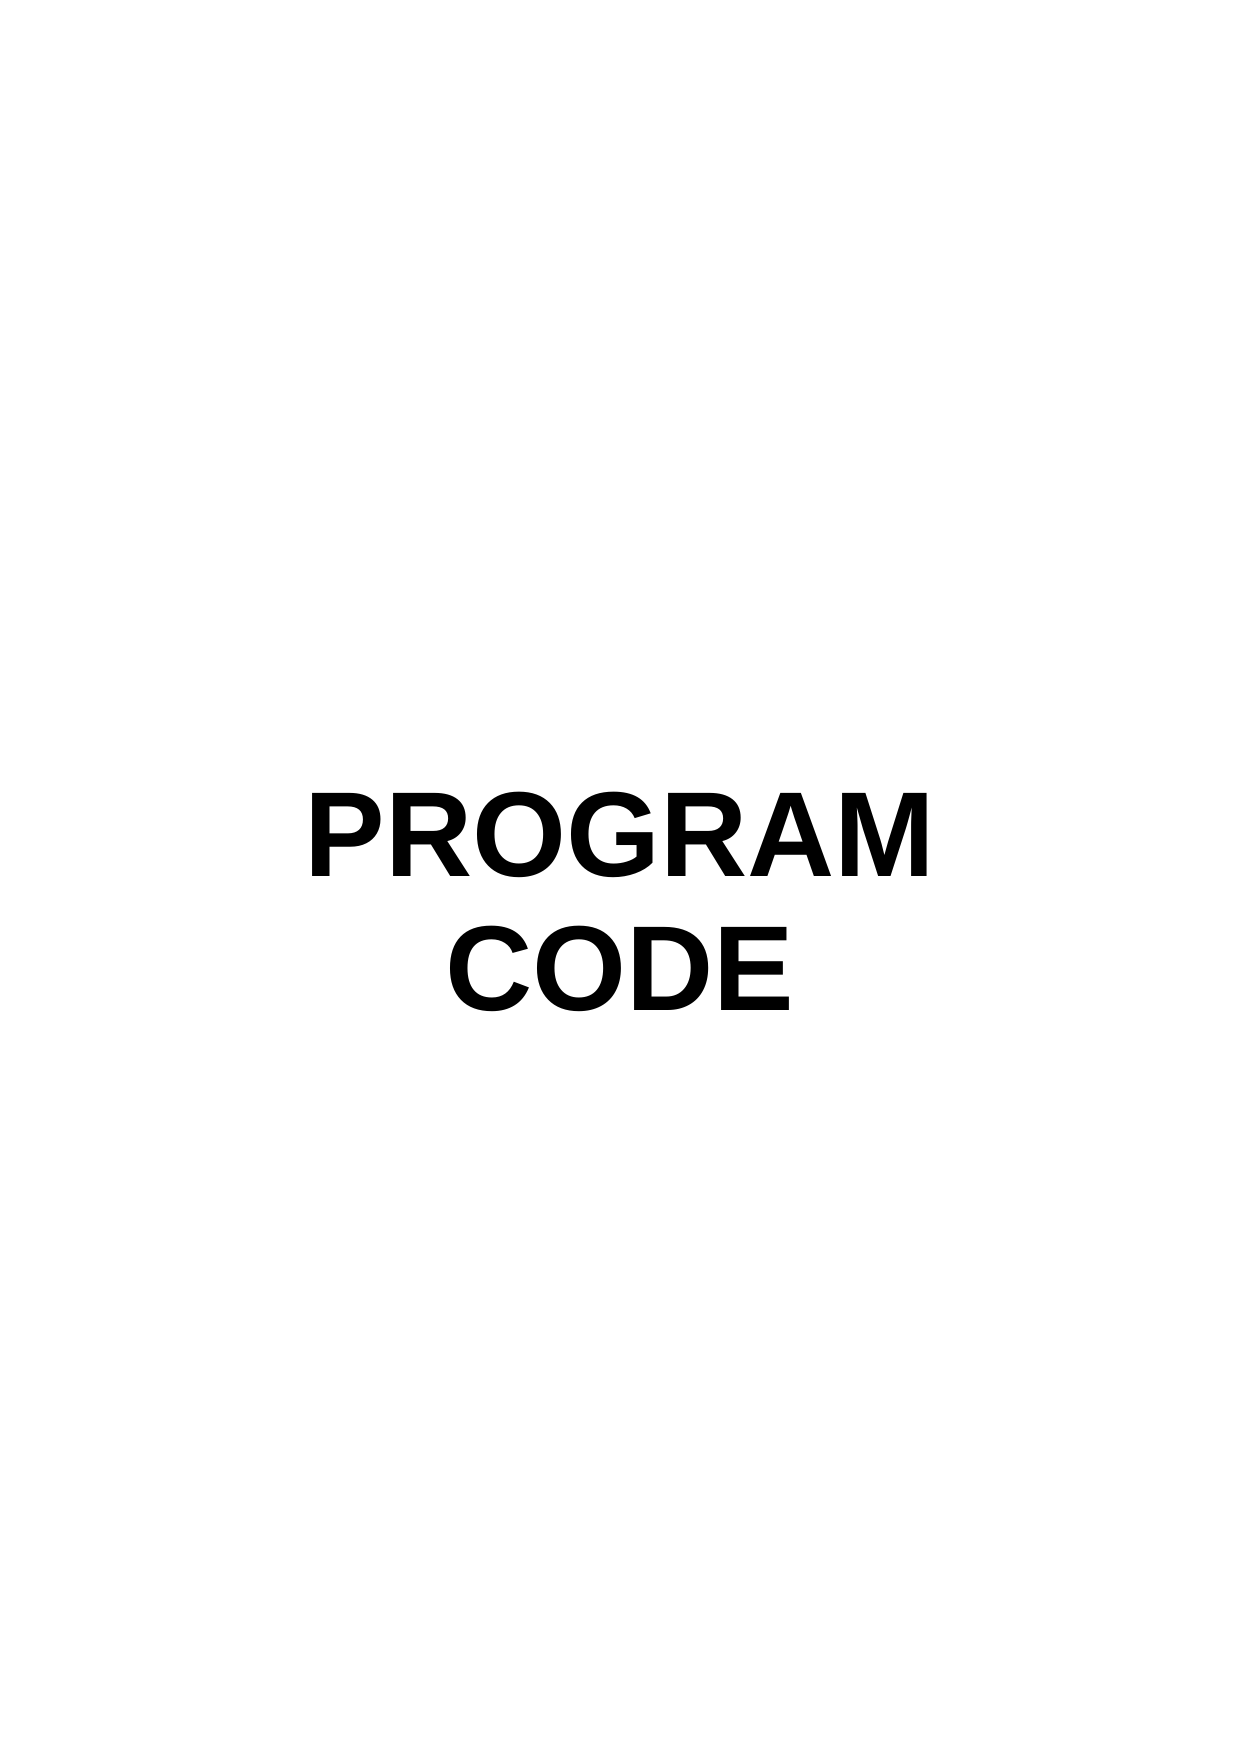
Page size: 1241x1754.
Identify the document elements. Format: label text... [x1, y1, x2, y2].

title PROGRAM CODE [115, 124, 1125, 1680]
